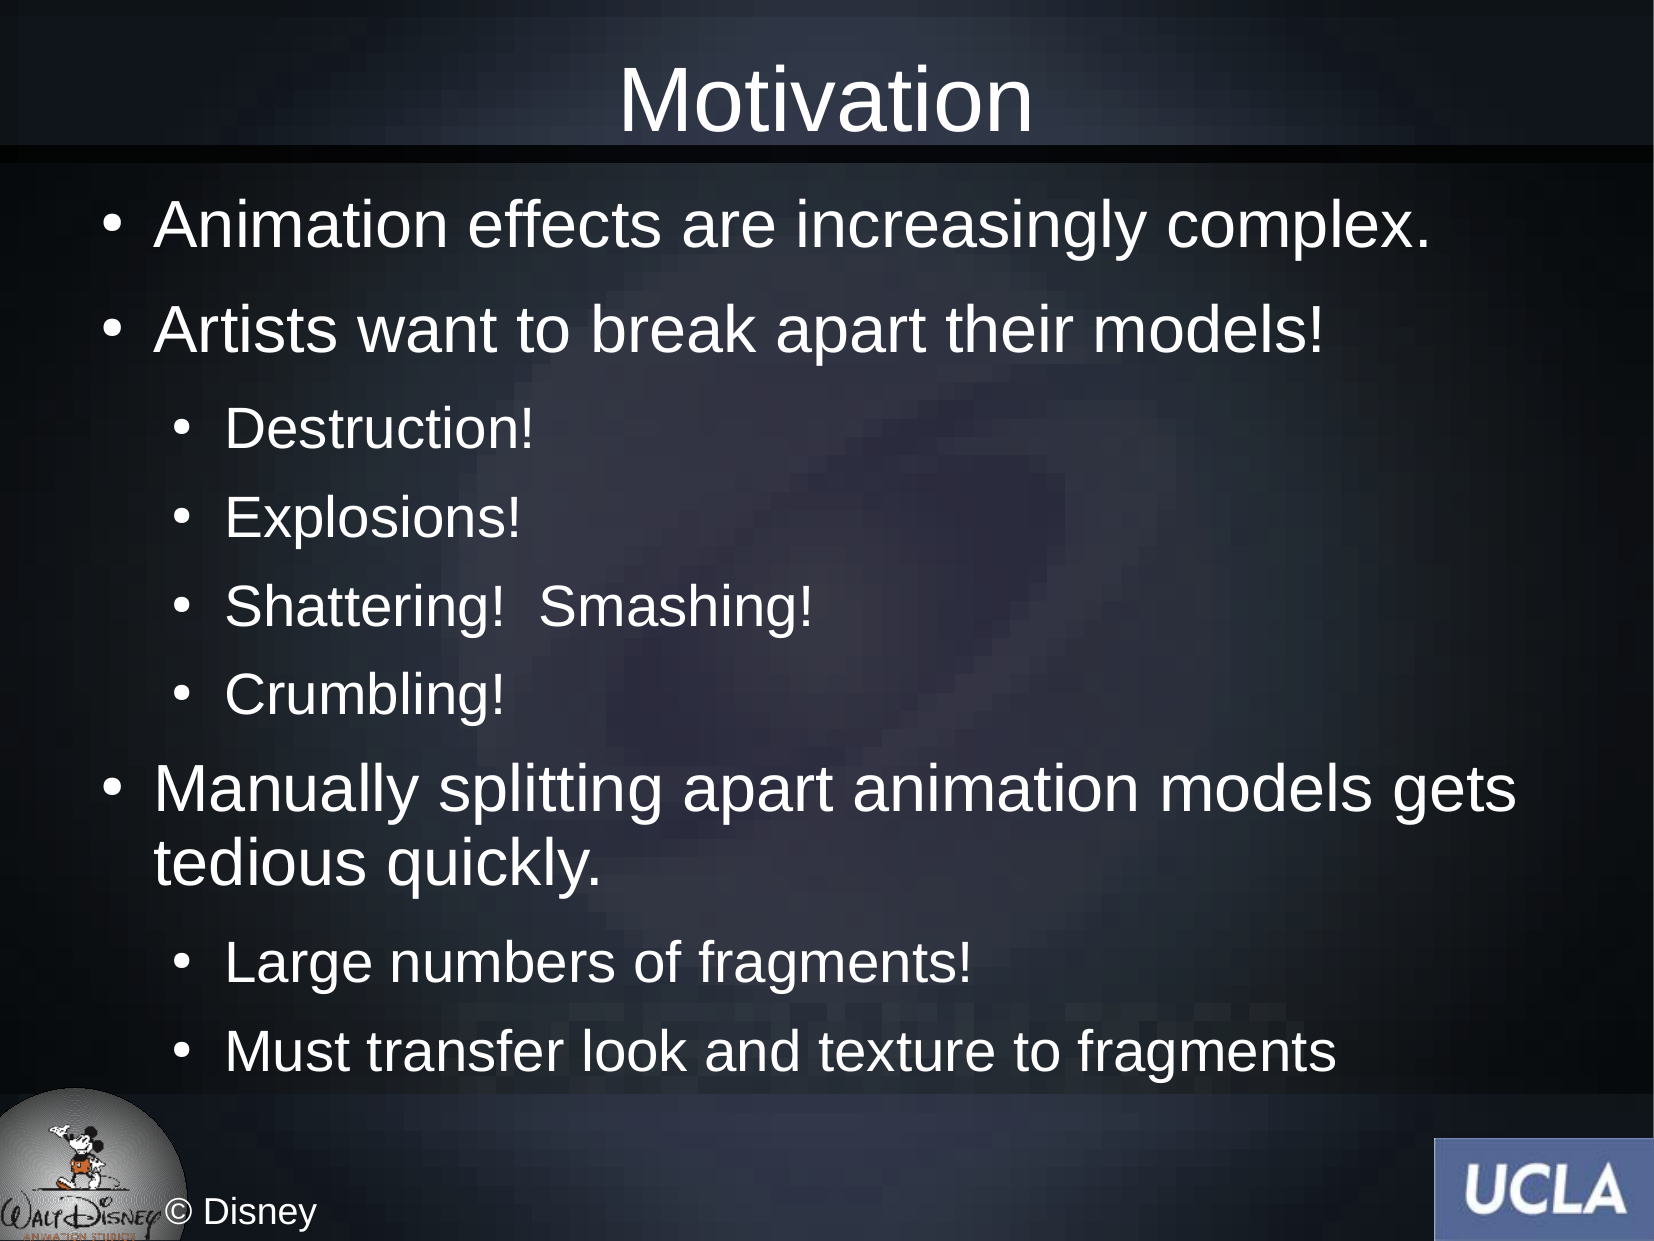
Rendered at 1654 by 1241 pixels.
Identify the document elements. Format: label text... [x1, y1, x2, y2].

title Motivation [82, 48, 1571, 152]
list Animation effects are increasingly complex. Artists want to break apart their models! Destruction! Explosions! Shattering! Smashing! Crumbling! Manually splitting apart animation models gets tedious quickly. Large numbers of fragments! Must transfer look and texture to fragments [82, 187, 1571, 1083]
picture [0, 0, 1654, 1241]
